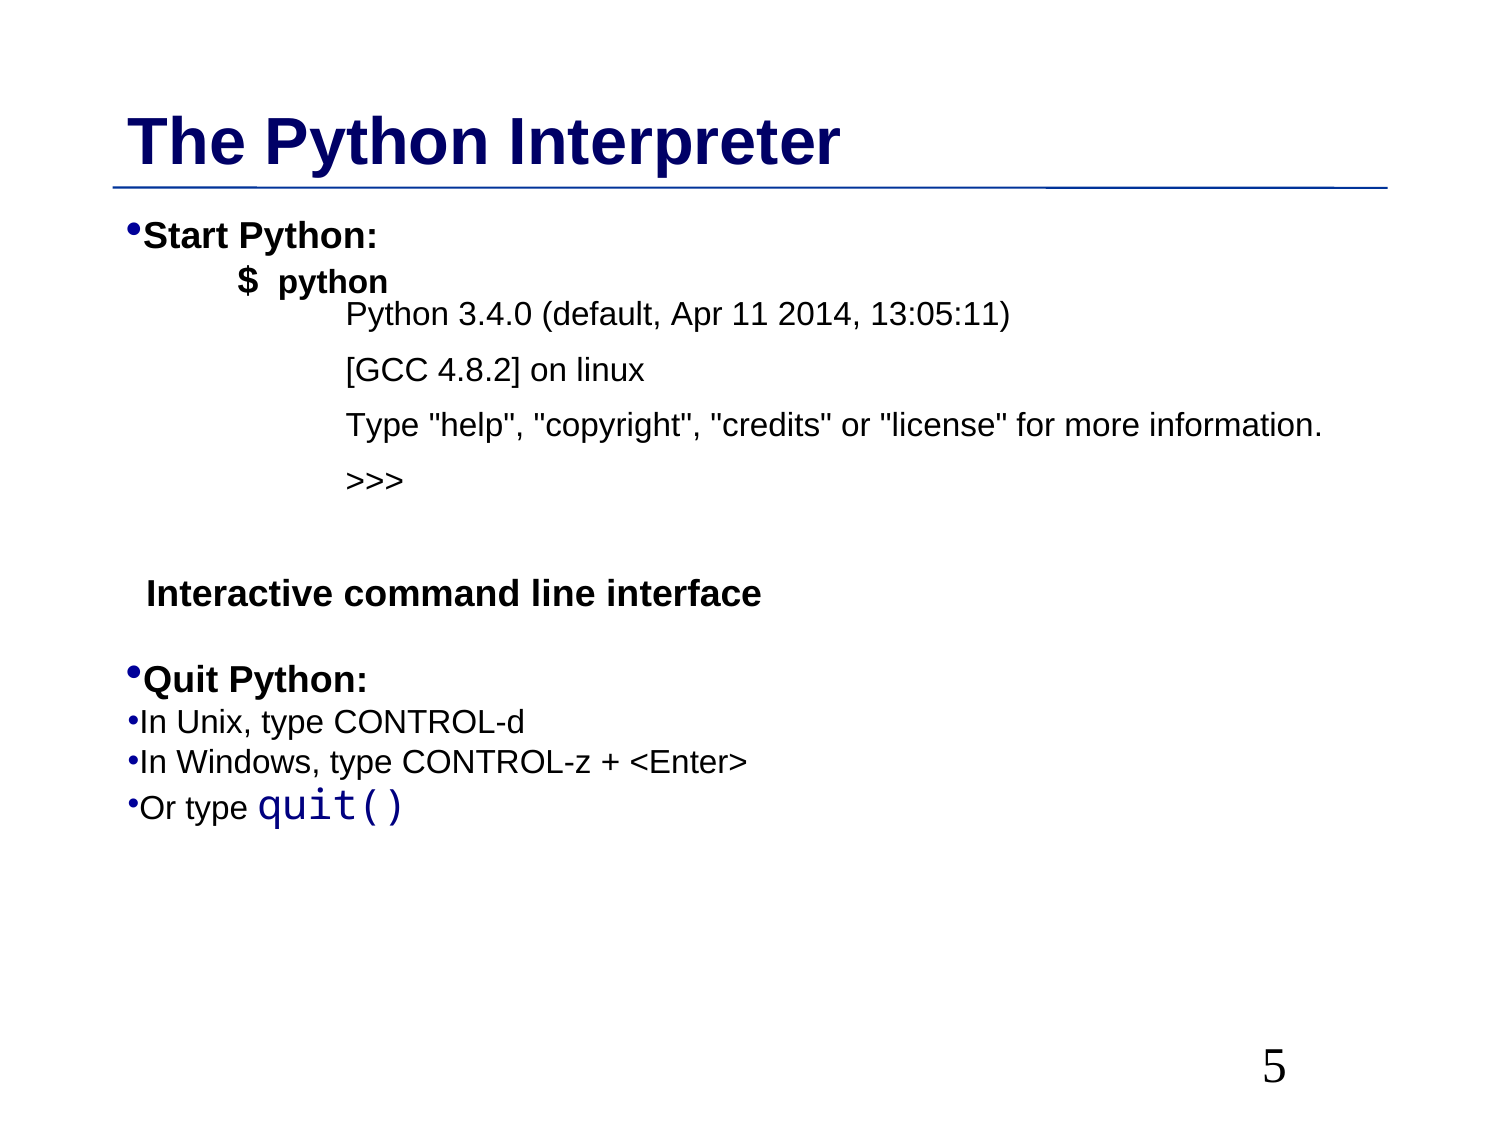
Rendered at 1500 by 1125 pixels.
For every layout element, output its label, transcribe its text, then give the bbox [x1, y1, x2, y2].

title The Python Interpreter [112, 89, 1388, 185]
list Start Python: $ python Python 3.4.0 (default, Apr 11 2014, 13:05:11) [GCC 4.8.2] on linux Type "help", "copyright", "credits" or "license" for more information. >>> Interactive command line interface Quit Python: In Unix, type CONTROL-d In Windows, type CONTROL-z + <Enter> Or type quit() [112, 212, 1388, 880]
text_box <number> [1074, 994, 1387, 1125]
